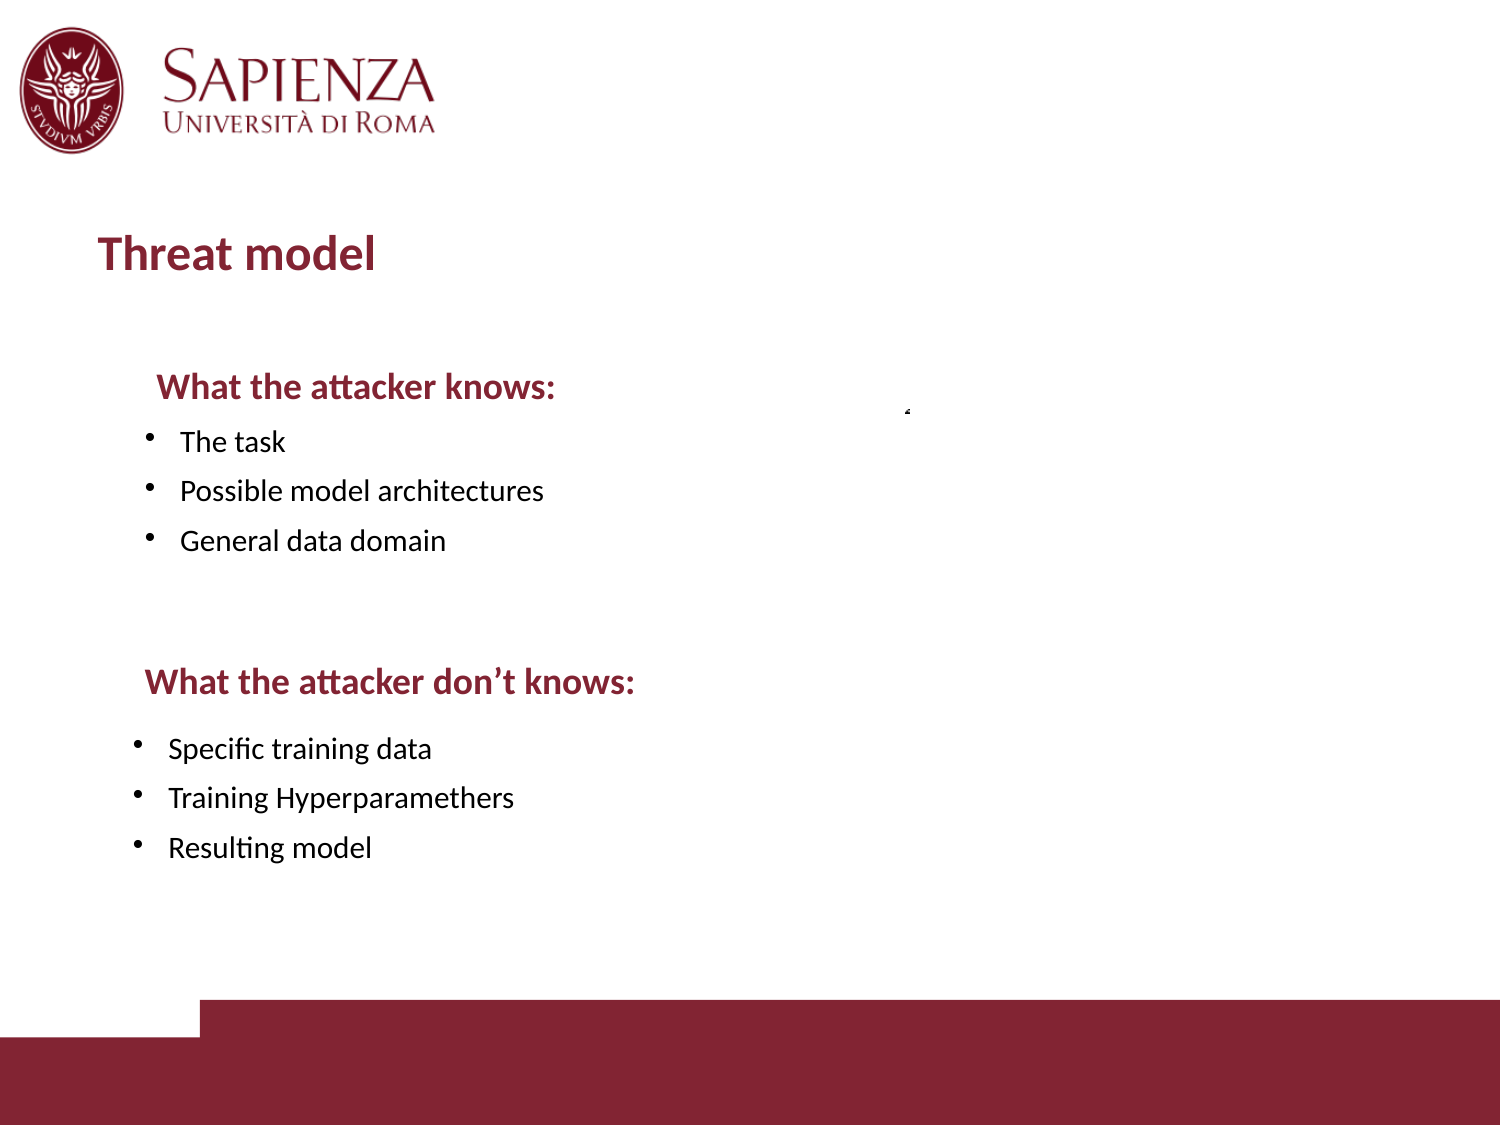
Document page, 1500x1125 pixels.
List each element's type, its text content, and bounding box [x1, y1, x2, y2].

text_box What the attacker knows: [141, 354, 1359, 437]
text_box The task Possible model architectures General data domain [129, 413, 839, 649]
text_box What the attacker don’t knows: [129, 649, 1347, 733]
text_box Specific training data Training Hyperparamethers Resulting model [118, 720, 827, 1004]
text_box Threat model [82, 212, 1300, 296]
